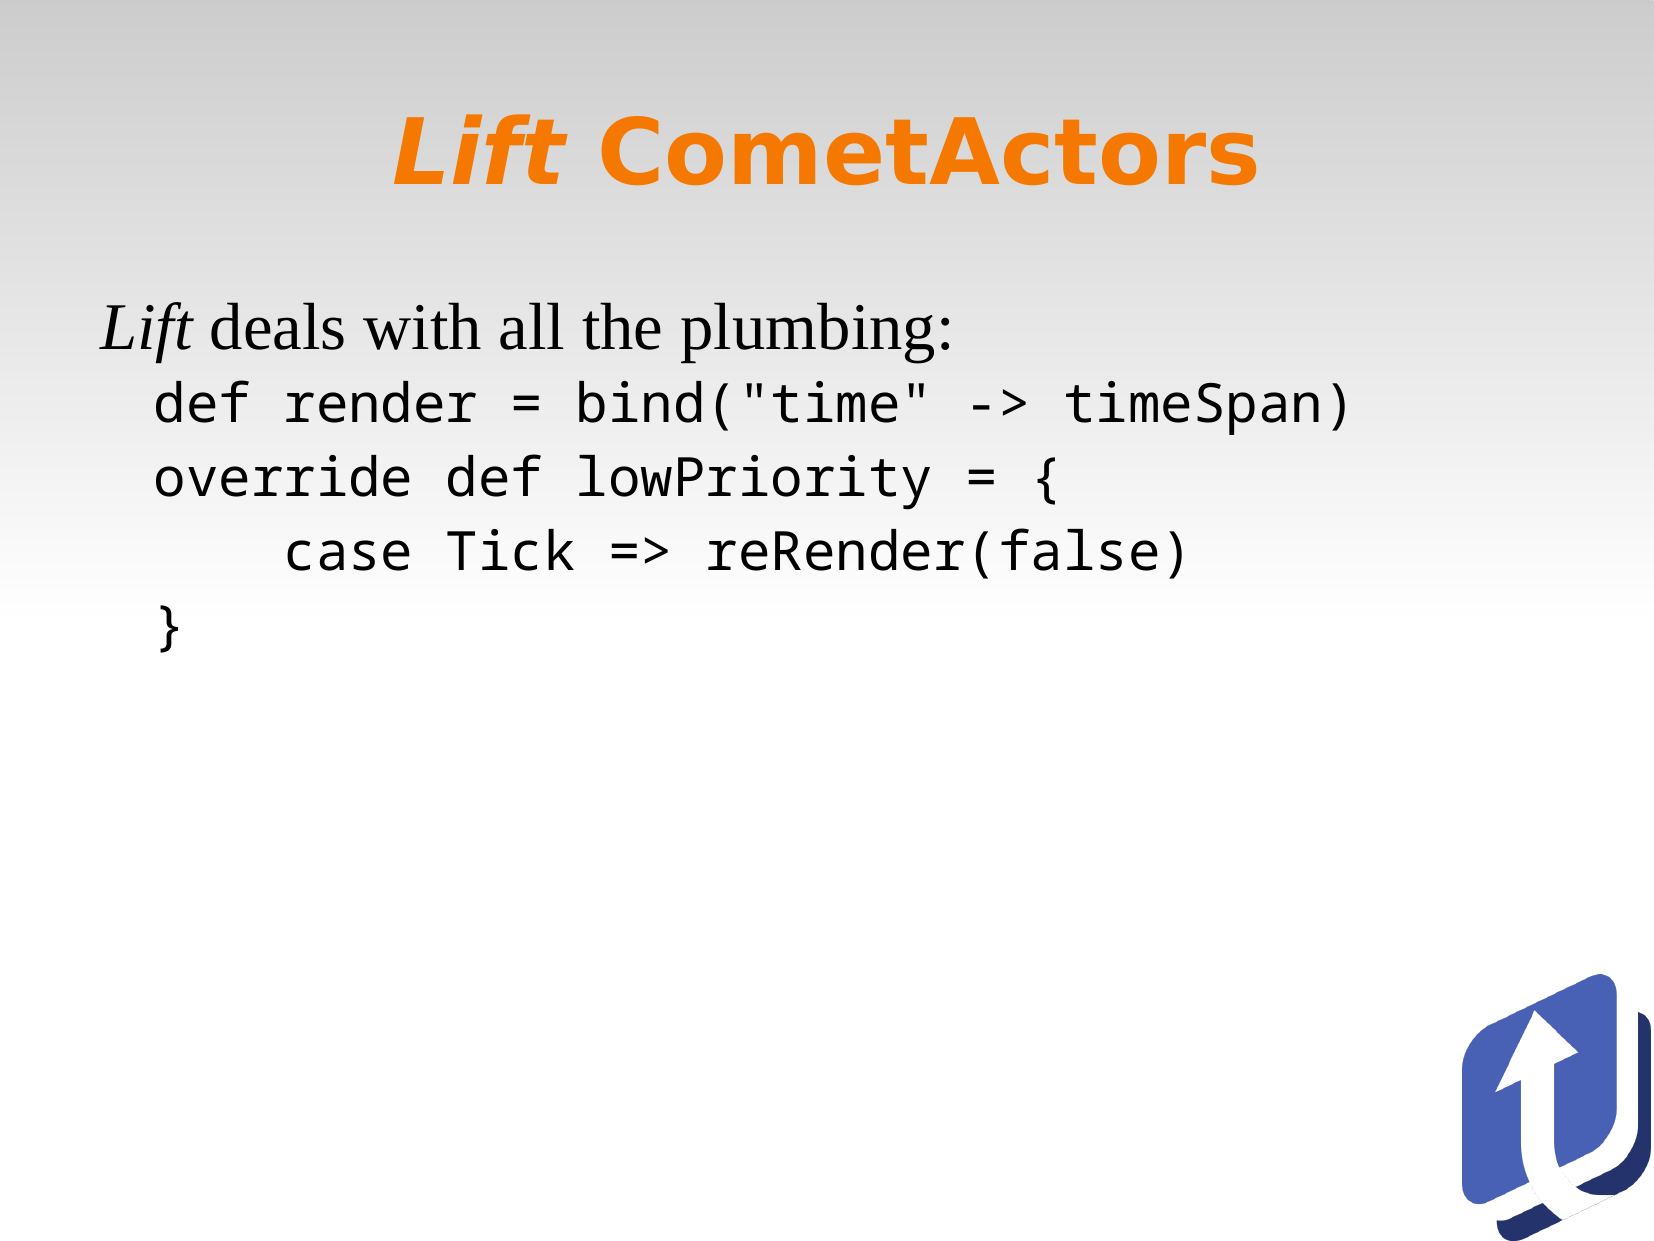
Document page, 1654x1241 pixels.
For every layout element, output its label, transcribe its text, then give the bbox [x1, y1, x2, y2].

list Lift deals with all the plumbing: def render = bind("time" -> timeSpan) override def lowPriority = { case Tick => reRender(false) } [82, 290, 1571, 1109]
title Lift CometActors [82, 49, 1571, 257]
picture [1462, 974, 1651, 1241]
